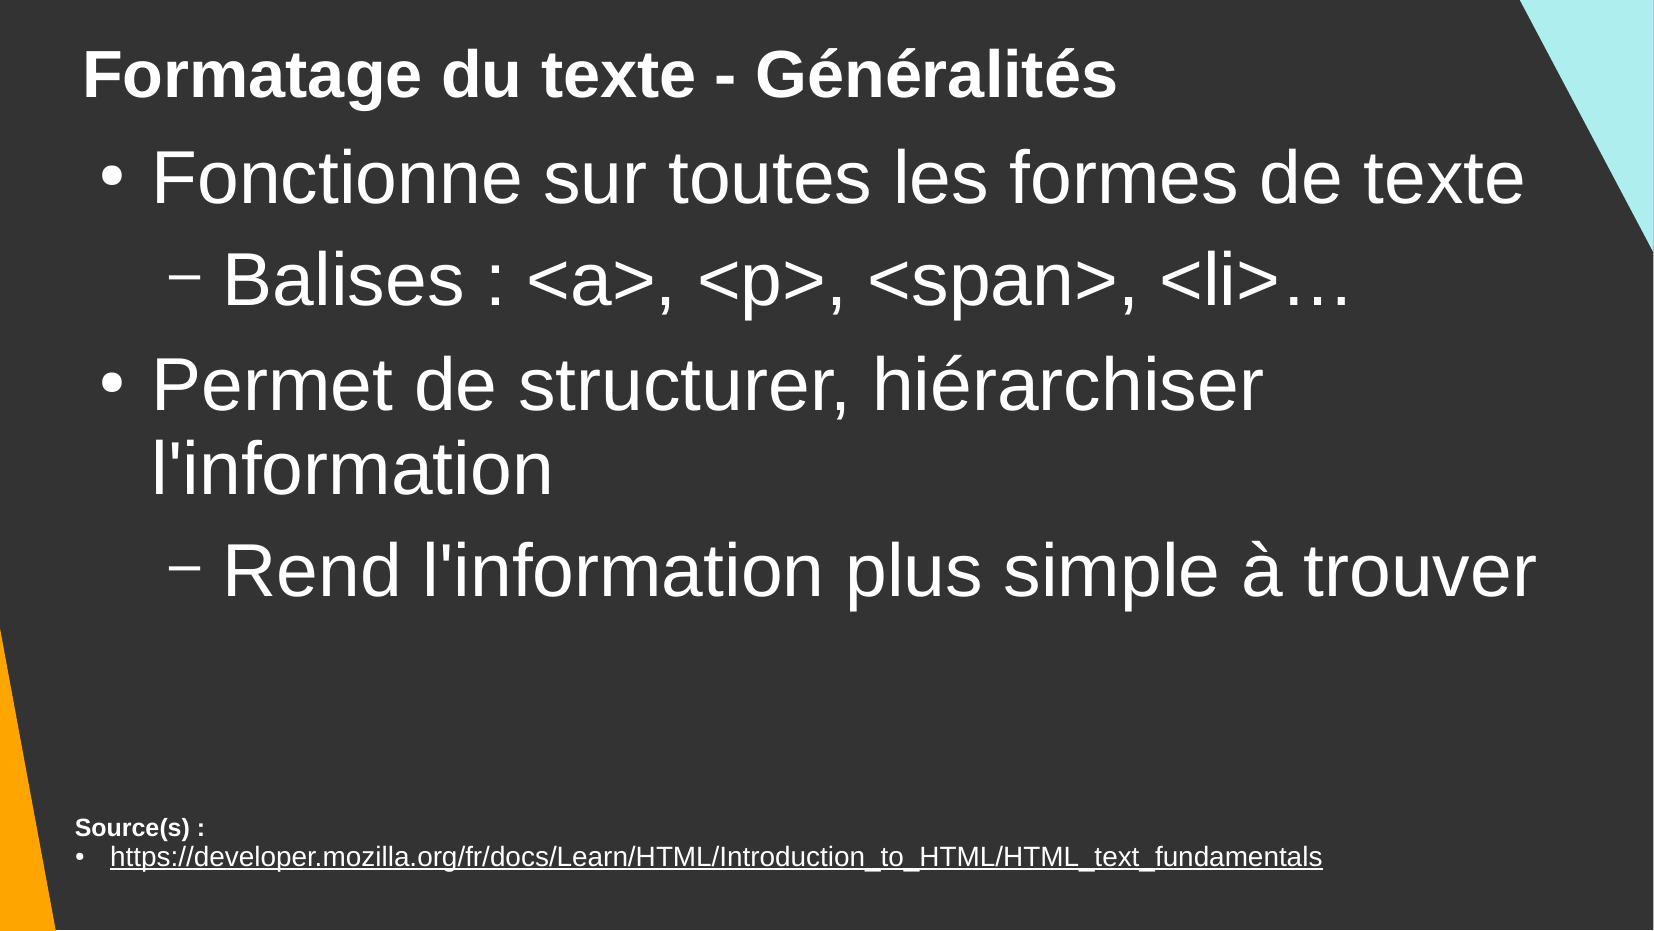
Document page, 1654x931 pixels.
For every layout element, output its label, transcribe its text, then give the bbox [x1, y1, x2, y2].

list Fonctionne sur toutes les formes de texte Balises : <a>, <p>, <span>, <li>… Permet de structurer, hiérarchiser l'information Rend l'information plus simple à trouver [80, 135, 1605, 683]
text_box Source(s) : https://developer.mozilla.org/fr/docs/Learn/HTML/Introduction_to_HTML/HTML_text_fundamentals [60, 806, 1546, 905]
text_box [1519, 0, 1654, 254]
title Formatage du texte - Généralités [82, 37, 1571, 114]
text_box [0, 628, 56, 931]
